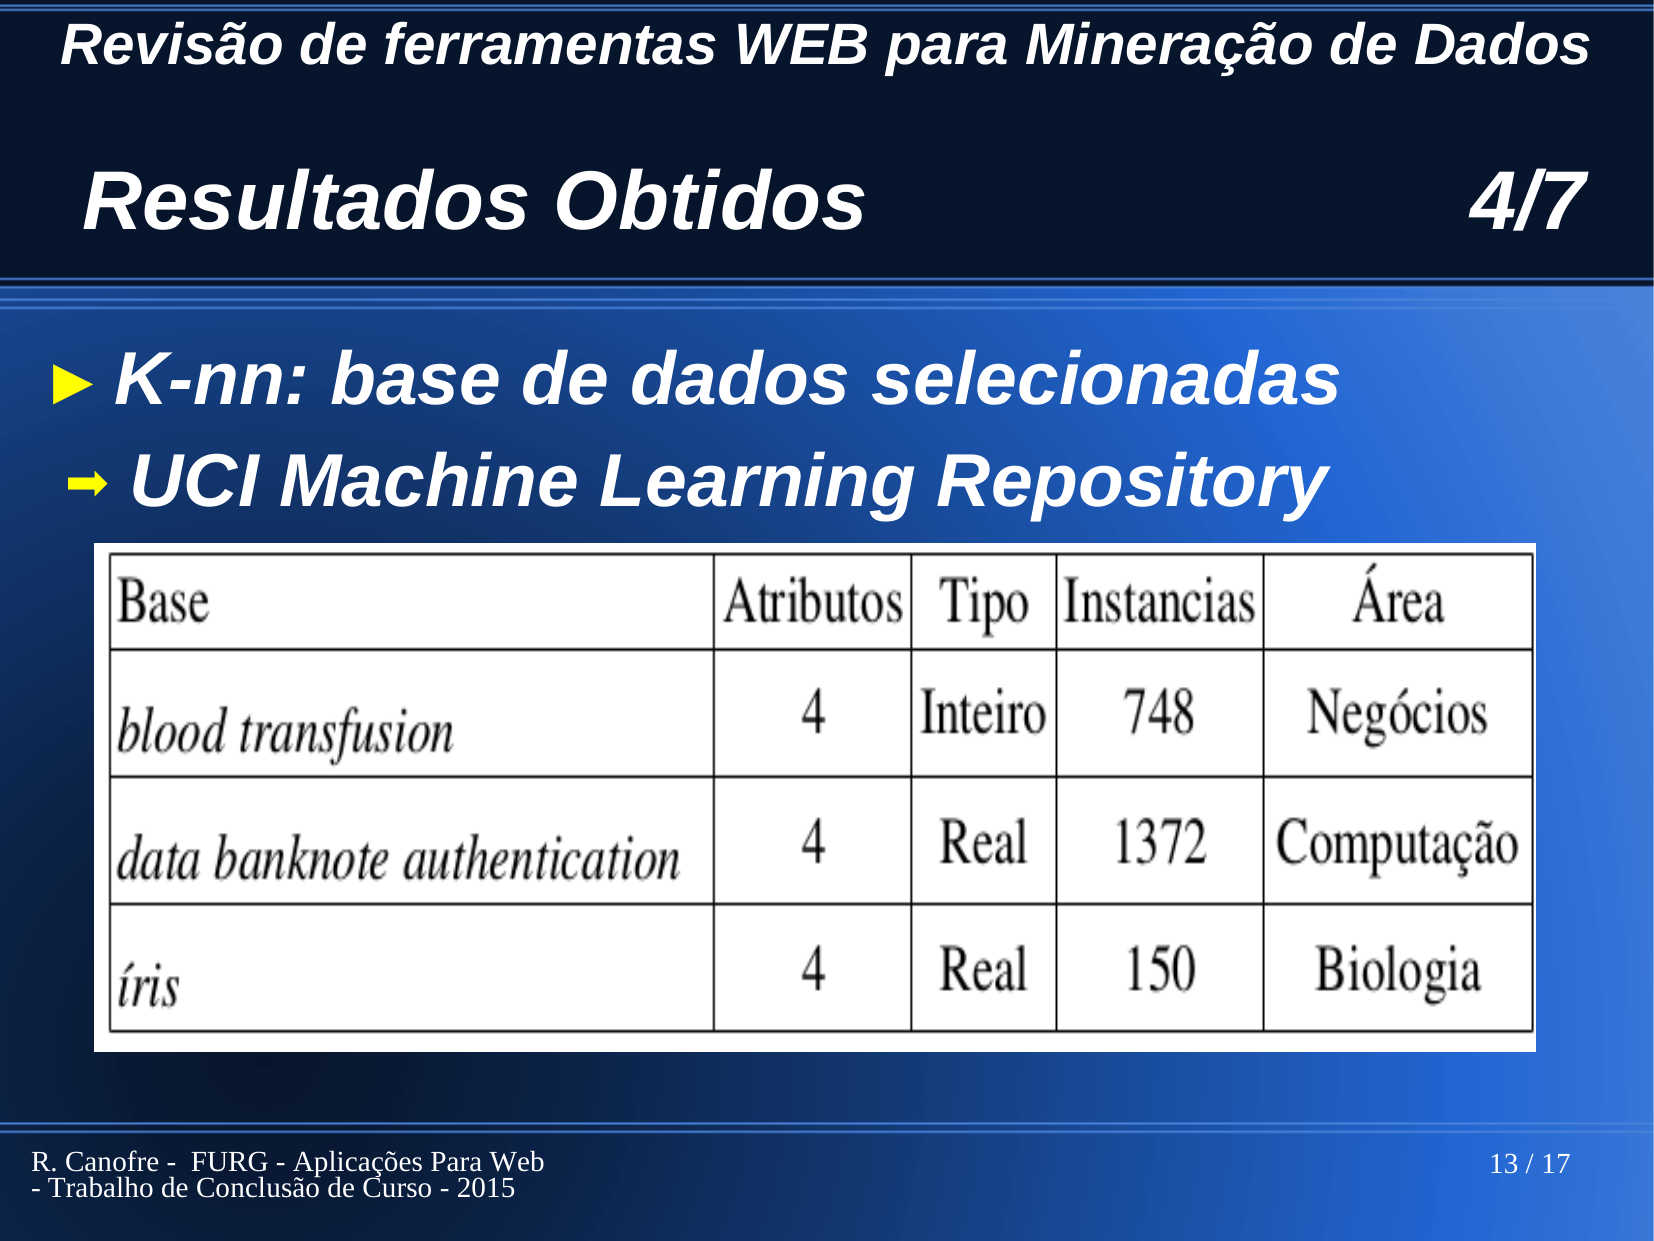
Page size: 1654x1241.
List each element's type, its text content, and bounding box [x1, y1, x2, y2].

title Resultados Obtidos 4/7 [82, 129, 1607, 272]
title Revisão de ferramentas WEB para Mineração de Dados [0, 5, 1654, 83]
picture [0, 83, 1654, 1241]
picture [0, 0, 1654, 5]
text_box K-nn: base de dados selecionadas UCI Machine Learning Repository [35, 336, 1630, 523]
